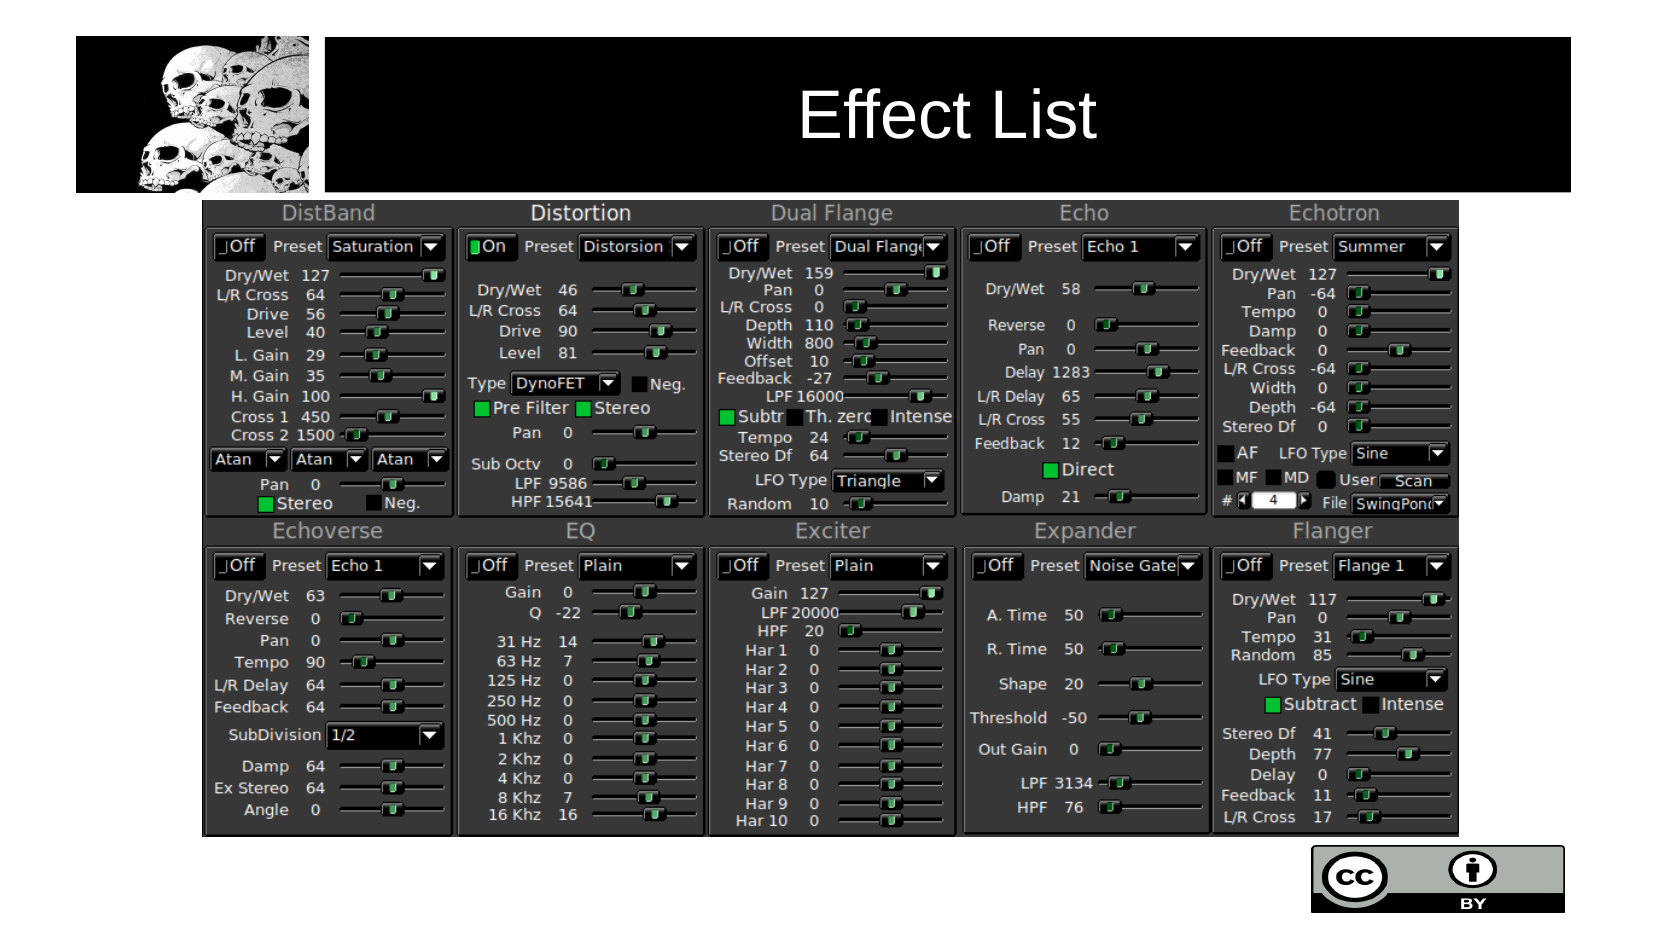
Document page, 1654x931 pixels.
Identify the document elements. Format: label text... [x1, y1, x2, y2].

title Effect List [324, 37, 1571, 193]
picture [202, 200, 1459, 837]
picture [1311, 845, 1565, 913]
picture [76, 36, 309, 193]
